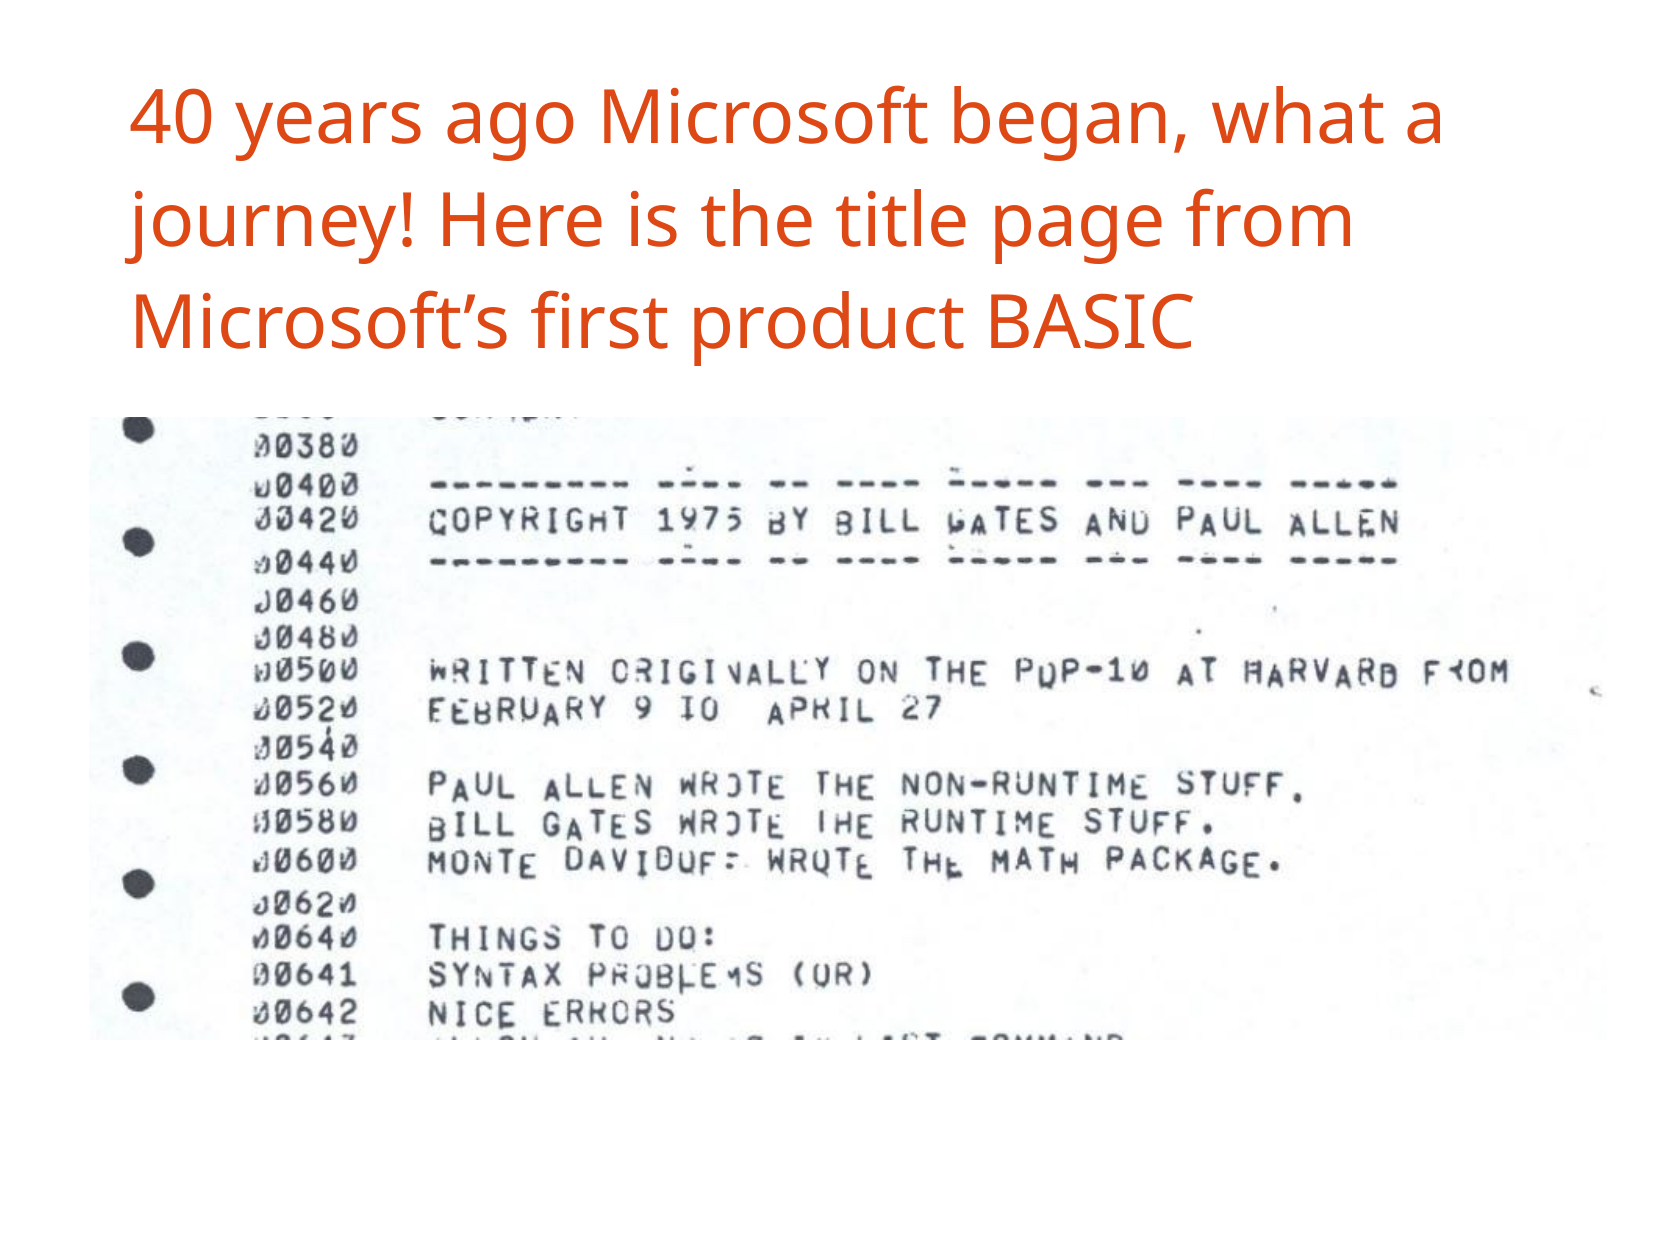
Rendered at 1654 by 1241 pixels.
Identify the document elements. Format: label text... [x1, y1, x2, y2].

picture [89, 417, 1607, 1040]
title 40 years ago Microsoft began, what a journey! Here is the title page from Microsoft’s first product BASIC [129, 85, 1518, 348]
